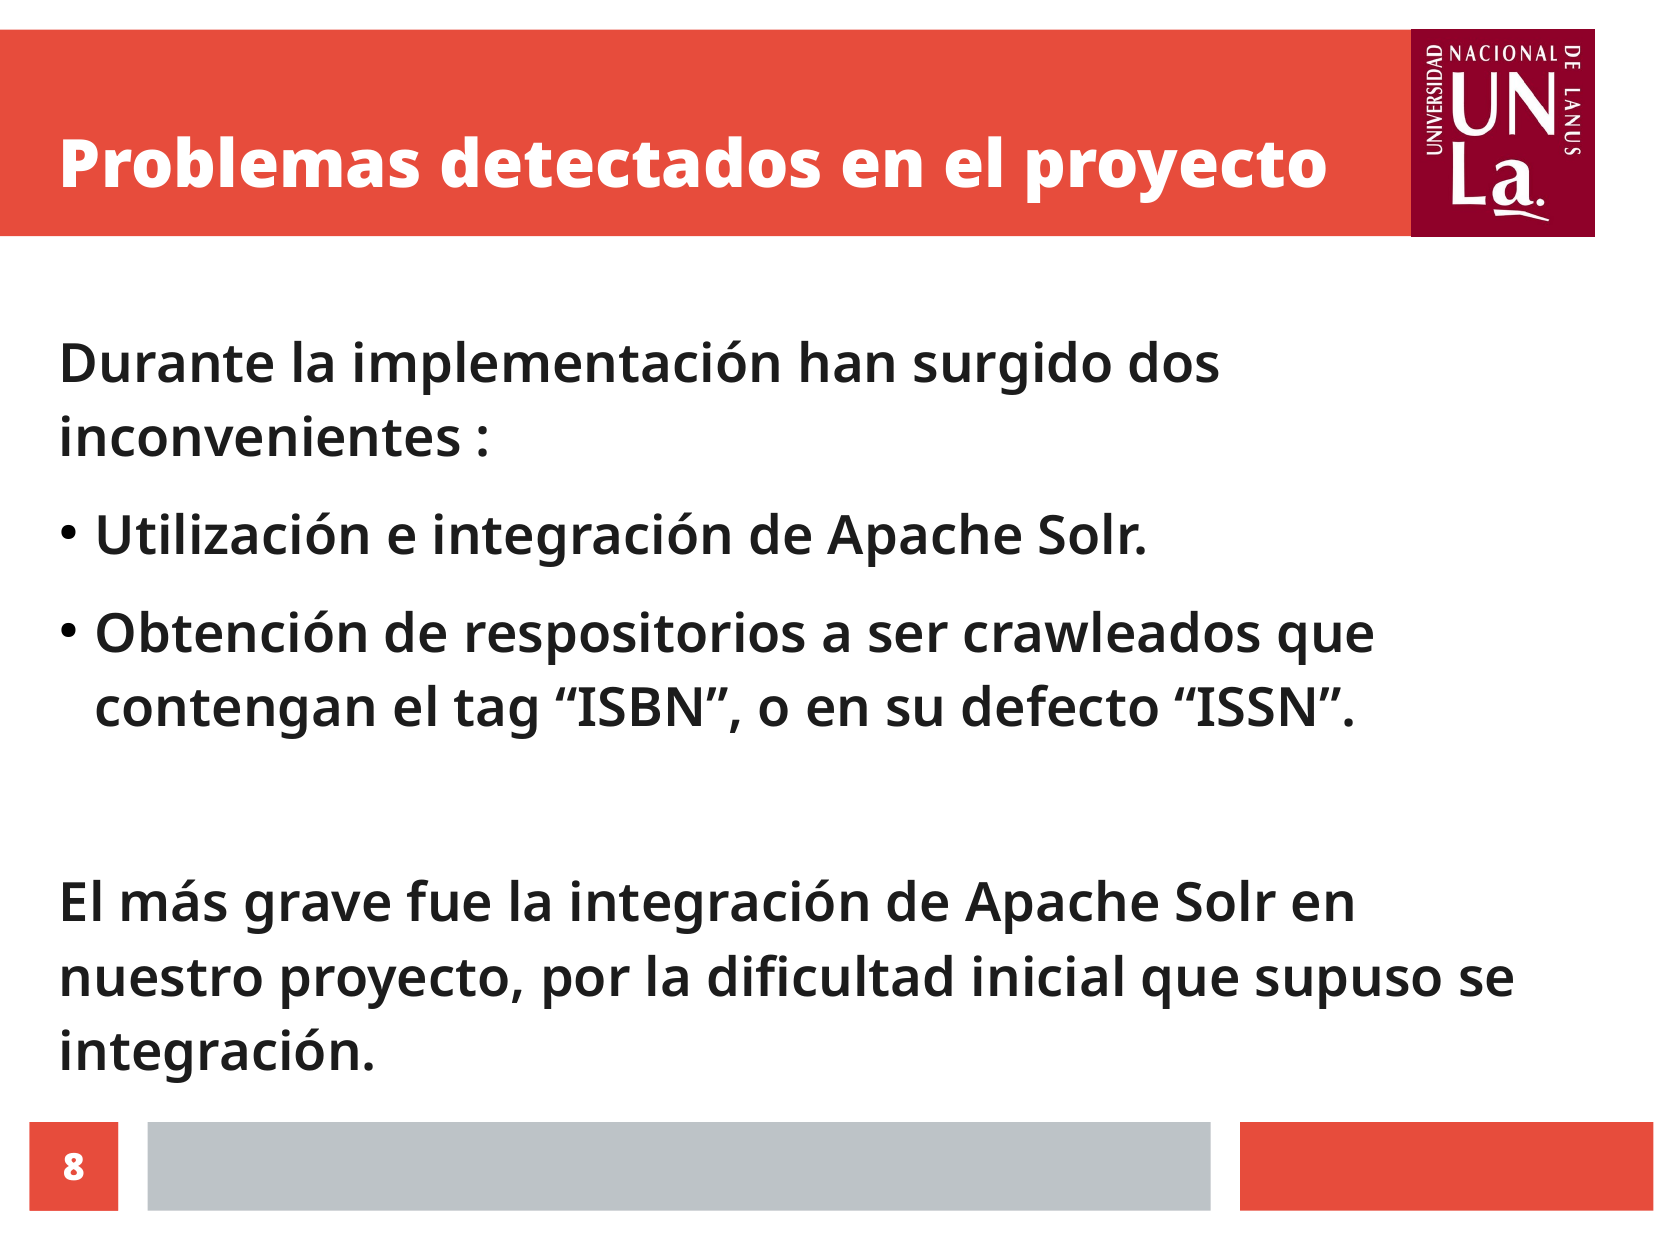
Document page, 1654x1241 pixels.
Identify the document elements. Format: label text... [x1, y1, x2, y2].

picture [1411, 29, 1595, 237]
list Durante la implementación han surgido dos inconvenientes : Utilización e integración de Apache Solr. Obtención de respositorios a ser crawleados que contengan el tag “ISBN”, o en su defecto “ISSN”. El más grave fue la integración de Apache Solr en nuestro proyecto, por la dificultad inicial que supuso se integración. [59, 324, 1565, 1093]
title Problemas detectados en el proyecto [59, 59, 1411, 207]
